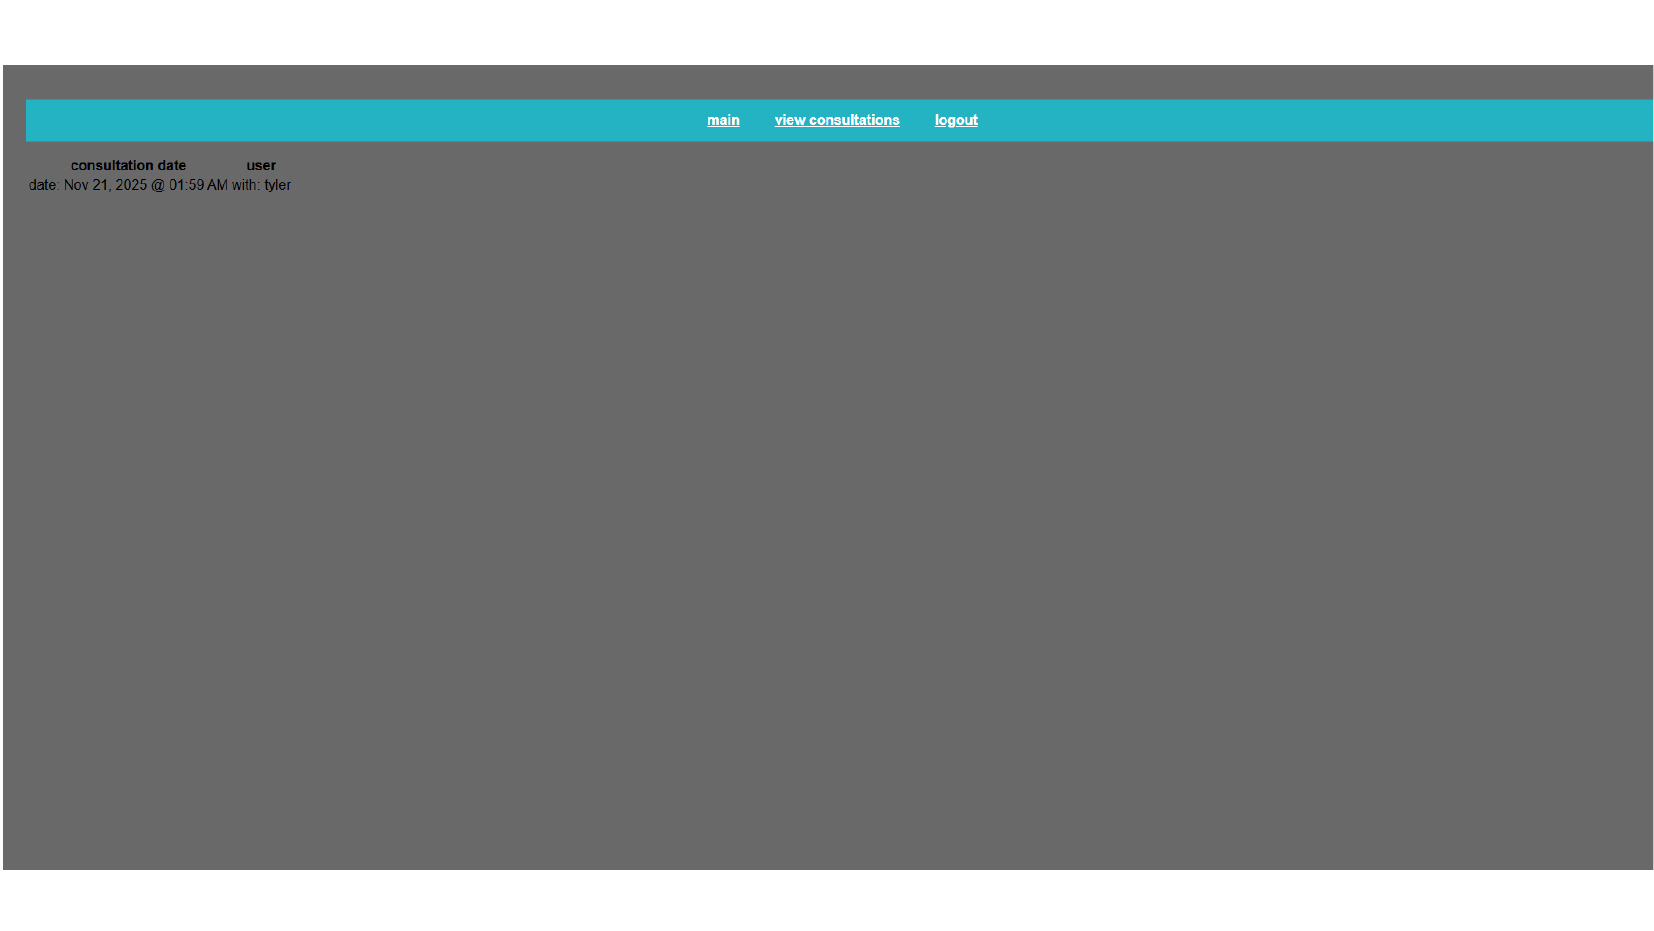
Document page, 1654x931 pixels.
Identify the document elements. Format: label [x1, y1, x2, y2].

picture [3, 65, 1654, 870]
